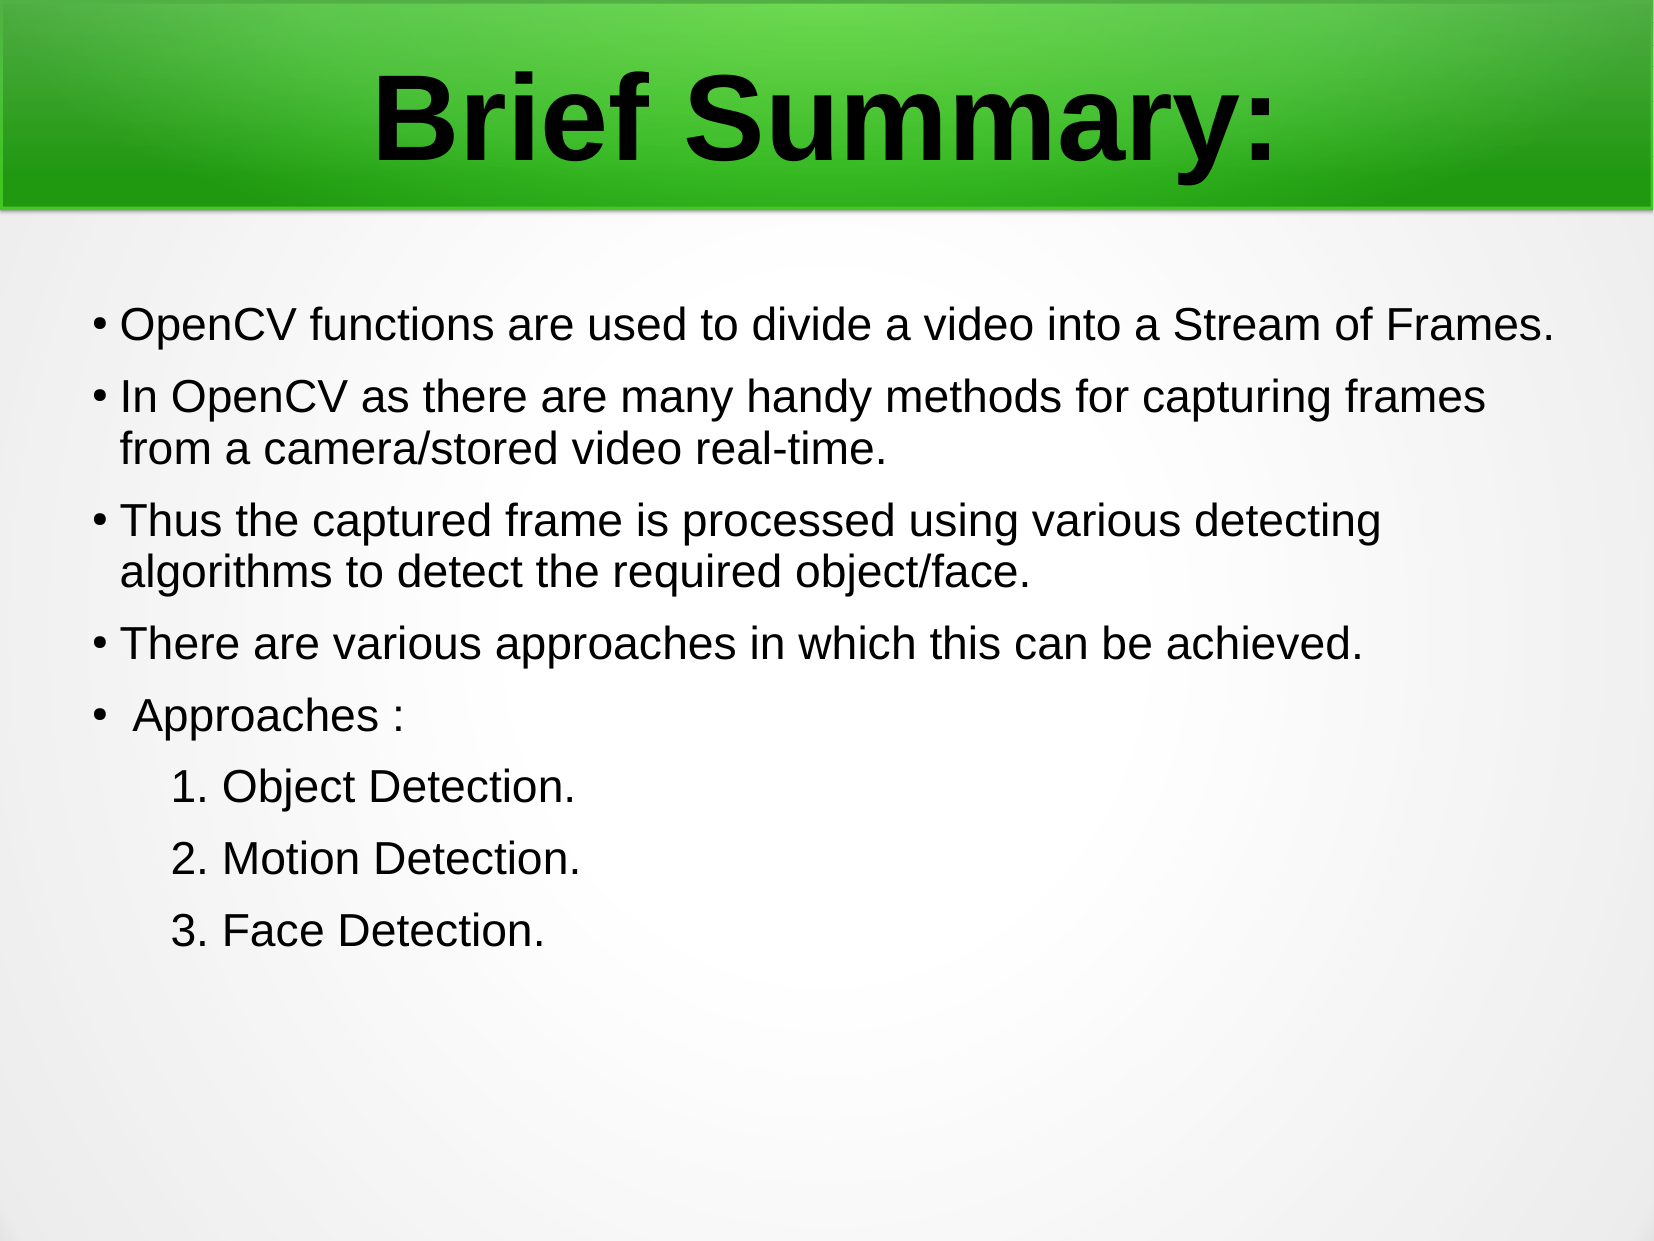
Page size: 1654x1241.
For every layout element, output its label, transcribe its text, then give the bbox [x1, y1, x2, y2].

title Brief Summary: [82, 47, 1571, 189]
list OpenCV functions are used to divide a video into a Stream of Frames. In OpenCV as there are many handy methods for capturing frames from a camera/stored video real-time. Thus the captured frame is processed using various detecting algorithms to detect the required object/face. There are various approaches in which this can be achieved. Approaches : 1. Object Detection. 2. Motion Detection. 3. Face Detection. [82, 299, 1571, 1019]
